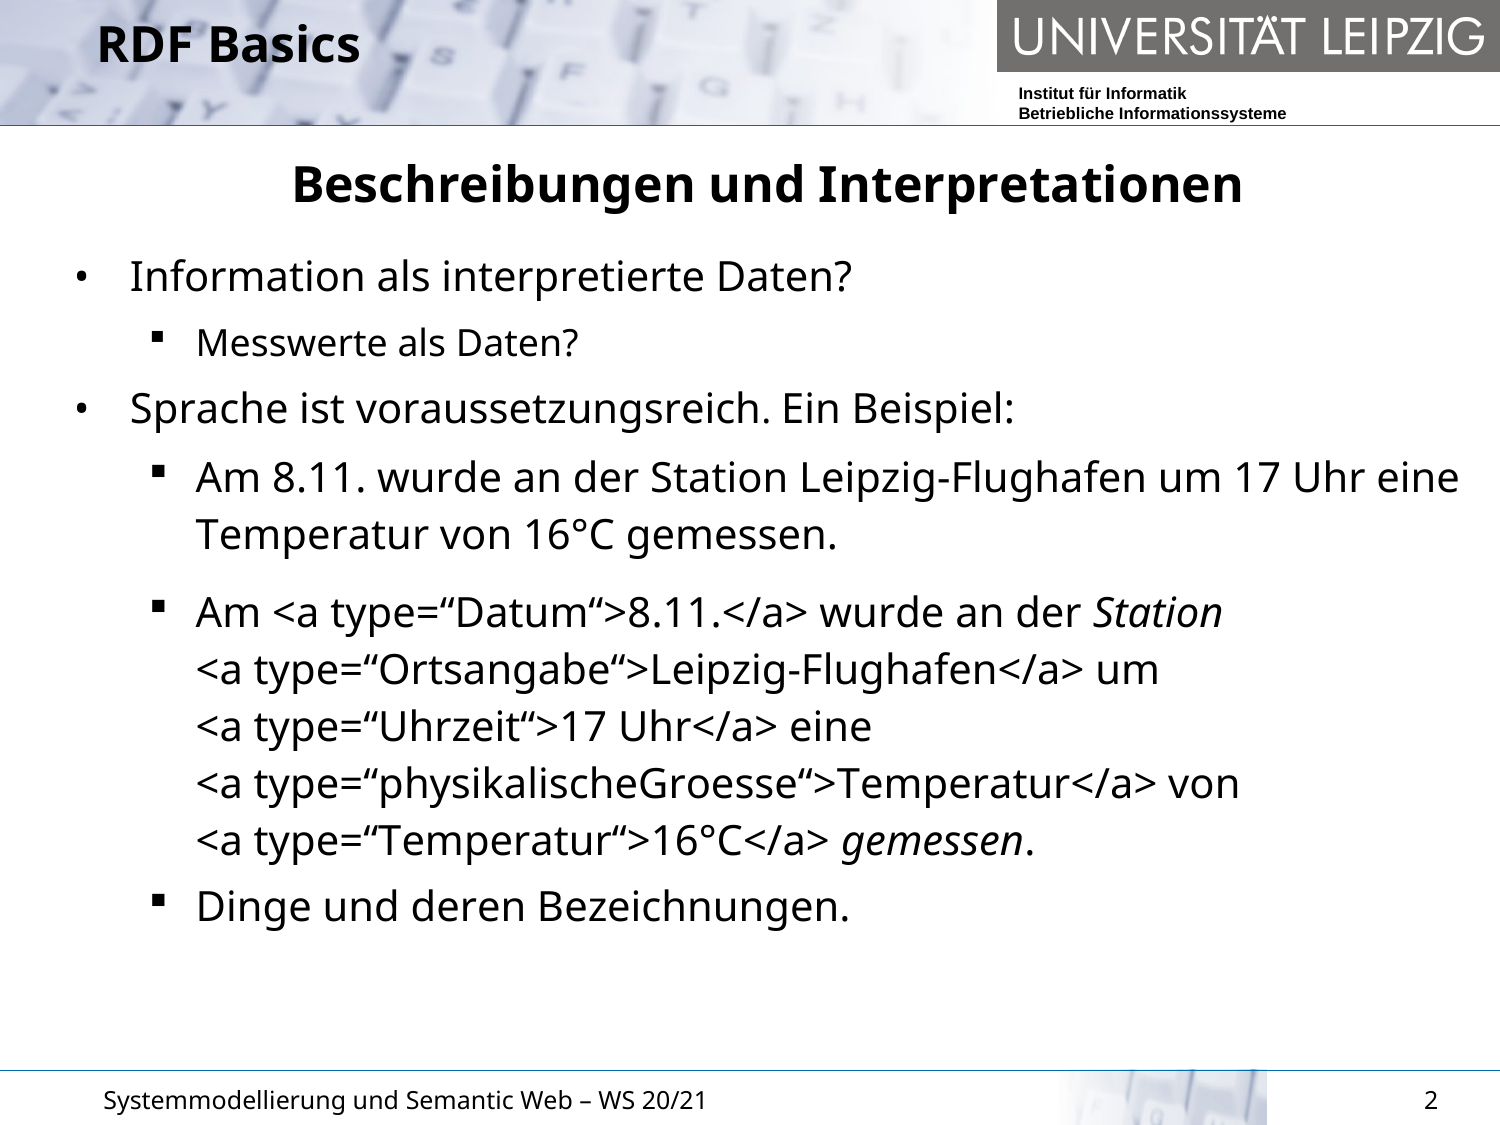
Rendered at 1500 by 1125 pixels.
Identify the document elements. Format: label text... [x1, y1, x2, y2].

text_box RDF Basics [82, 5, 377, 81]
list Beschreibungen und Interpretationen Information als interpretierte Daten? Messwerte als Daten? Sprache ist voraussetzungsreich. Ein Beispiel: Am 8.11. wurde an der Station Leipzig-Flughafen um 17 Uhr eine Temperatur von 16°C gemessen. Am <a type=“Datum“>8.11.</a> wurde an der Station <a type=“Ortsangabe“>Leipzig-Flughafen</a> um <a type=“Uhrzeit“>17 Uhr</a> eine <a type=“physikalischeGroesse“>Temperatur</a> von <a type=“Temperatur“>16°C</a> gemessen. Dinge und deren Bezeichnungen. [59, 141, 1477, 1059]
picture [1057, 1071, 1267, 1125]
picture [0, 0, 1500, 125]
